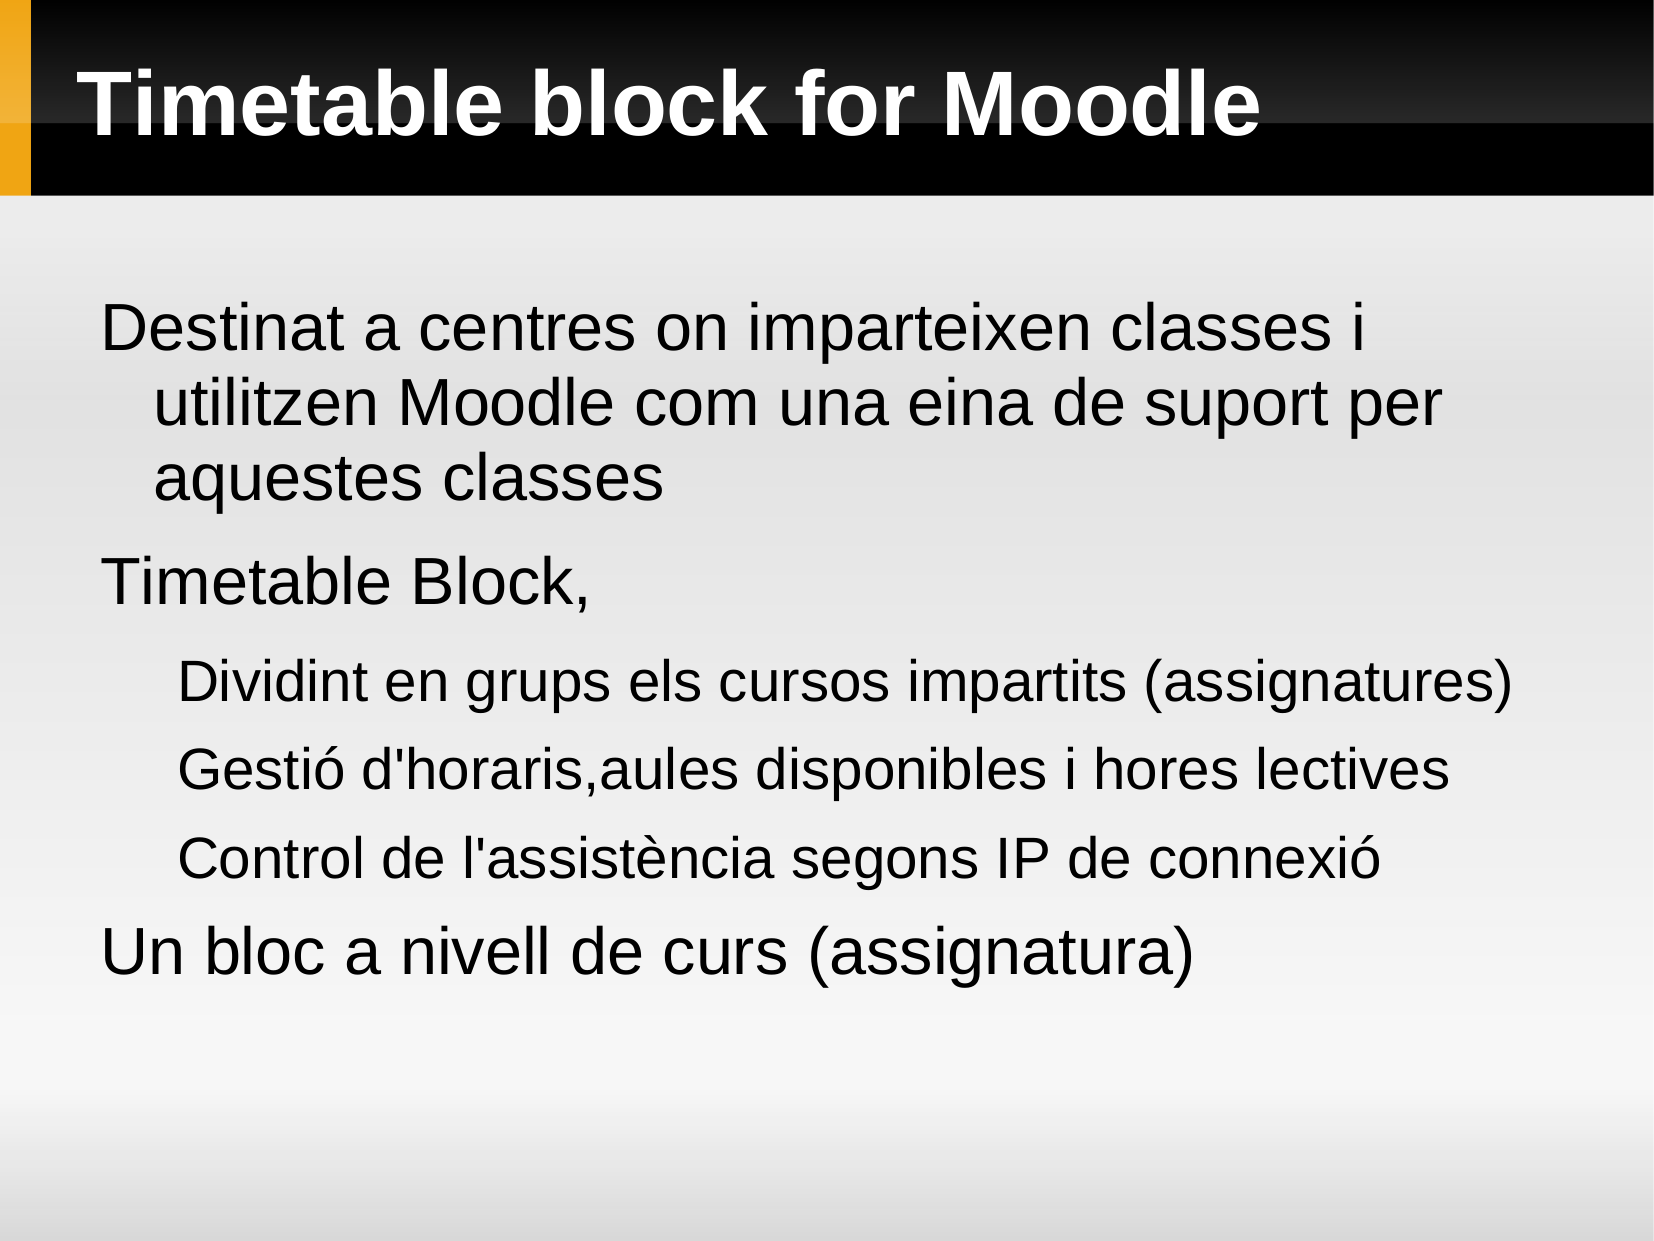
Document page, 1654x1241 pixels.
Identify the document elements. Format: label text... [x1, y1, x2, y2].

picture [0, 0, 1654, 1241]
list Destinat a centres on imparteixen classes i utilitzen Moodle com una eina de suport per aquestes classes Timetable Block, Dividint en grups els cursos impartits (assignatures) Gestió d'horaris,aules disponibles i hores lectives Control de l'assistència segons IP de connexió Un bloc a nivell de curs (assignatura) [82, 290, 1571, 990]
title Timetable block for Moodle [76, 0, 1565, 208]
